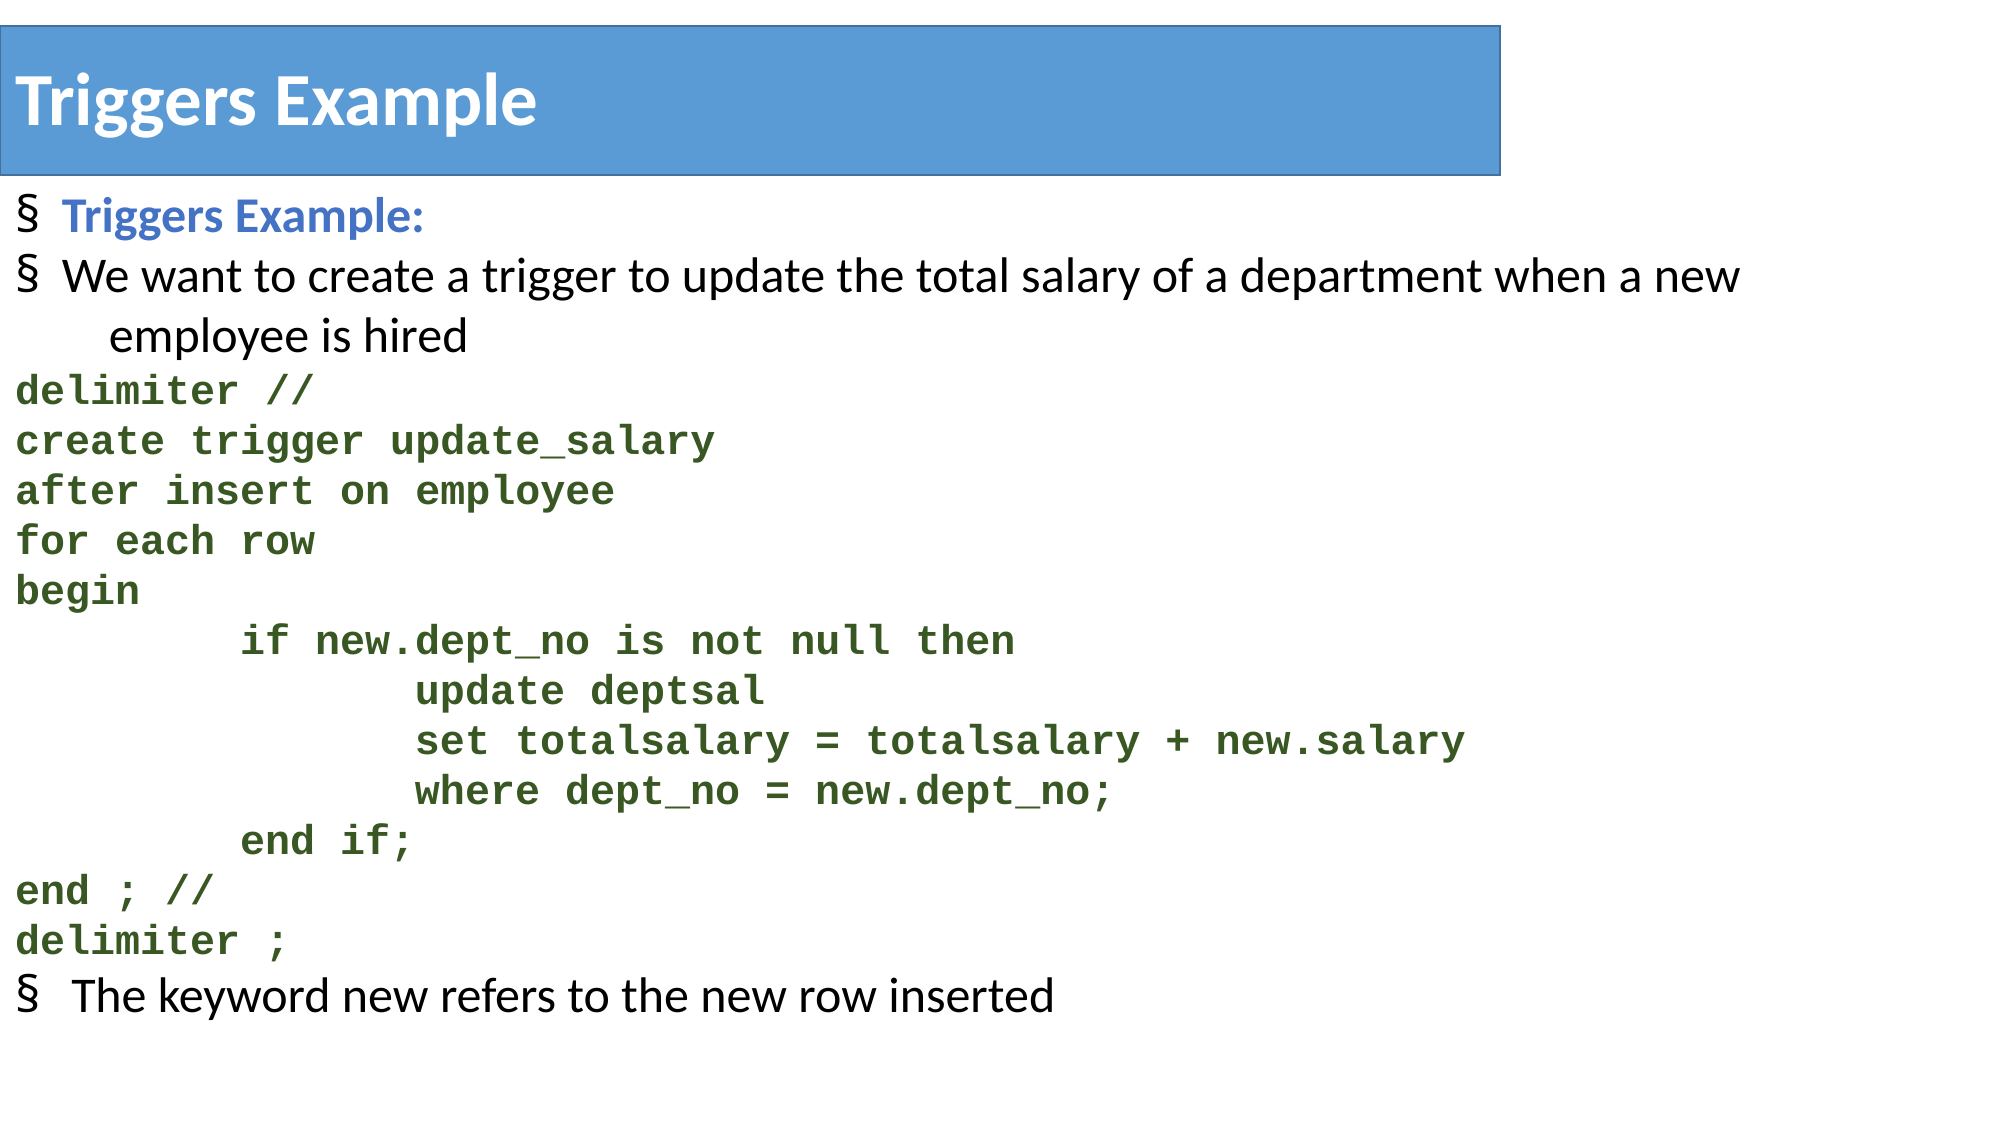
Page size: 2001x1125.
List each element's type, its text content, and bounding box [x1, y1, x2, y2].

text_box Triggers Example: We want to create a trigger to update the total salary of a department when a new employee is hired delimiter // create trigger update_salary after insert on employee for each row begin if new.dept_no is not null then update deptsal set totalsalary = totalsalary + new.salary where dept_no = new.dept_no; end if; end ; // delimiter ; The keyword new refers to the new row inserted [0, 175, 1909, 1121]
title Triggers Example [0, 26, 1501, 175]
